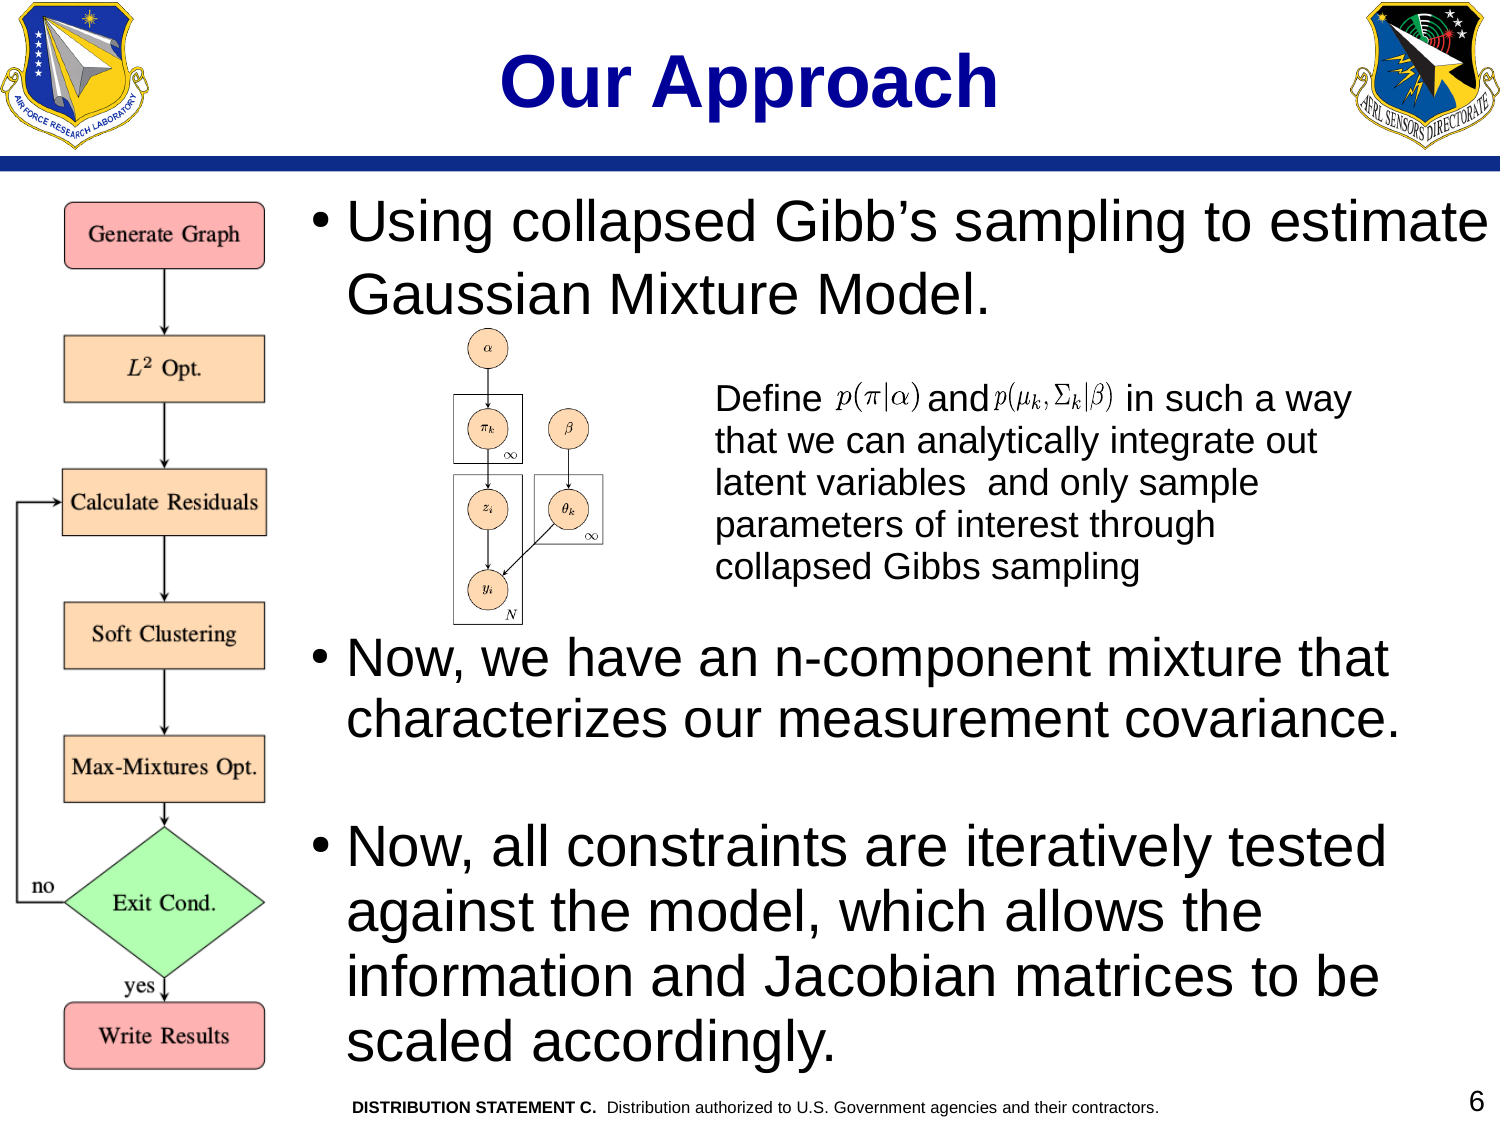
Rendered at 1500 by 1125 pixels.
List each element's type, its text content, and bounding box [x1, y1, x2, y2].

text_box [945, 595, 1351, 781]
text_box Define and in such a way that we can analytically integrate out latent variables and only sample parameters of interest through collapsed Gibbs sampling [700, 370, 1370, 595]
picture [1350, 2, 1500, 150]
picture [0, 2, 149, 150]
subtitle Using collapsed Gibb’s sampling to estimate Gaussian Mixture Model. Now, we have an n-component mixture that characterizes our measurement covariance. Now, all constraints are iteratively tested against the model, which allows the information and Jacobian matrices to be scaled accordingly. [62, 188, 1500, 1074]
picture [435, 323, 617, 631]
text_box [993, 381, 1115, 412]
picture [6, 194, 277, 1081]
title Our Approach [150, 0, 1350, 163]
text_box [835, 381, 922, 412]
